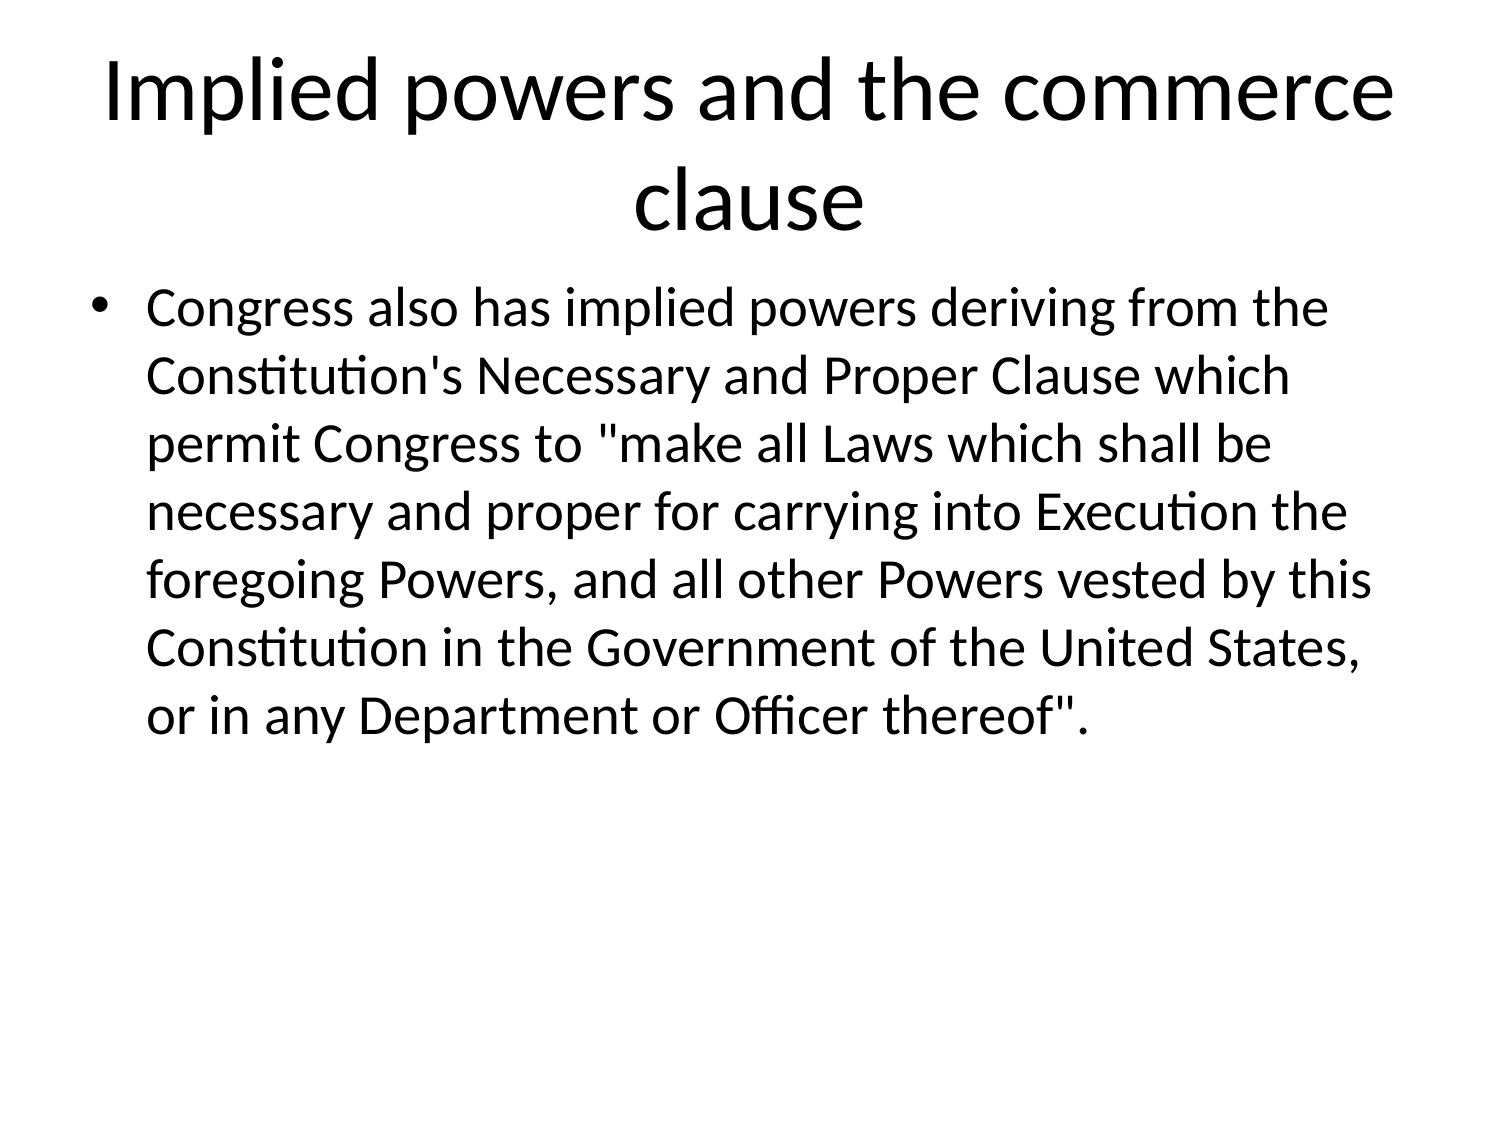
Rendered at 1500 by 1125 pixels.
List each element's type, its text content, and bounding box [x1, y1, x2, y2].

title Implied powers and the commerce clause [75, 45, 1425, 233]
list Congress also has implied powers deriving from the Constitution's Necessary and Proper Clause which permit Congress to "make all Laws which shall be necessary and proper for carrying into Execution the foregoing Powers, and all other Powers vested by this Constitution in the Government of the United States, or in any Department or Officer thereof". [75, 262, 1425, 1005]
